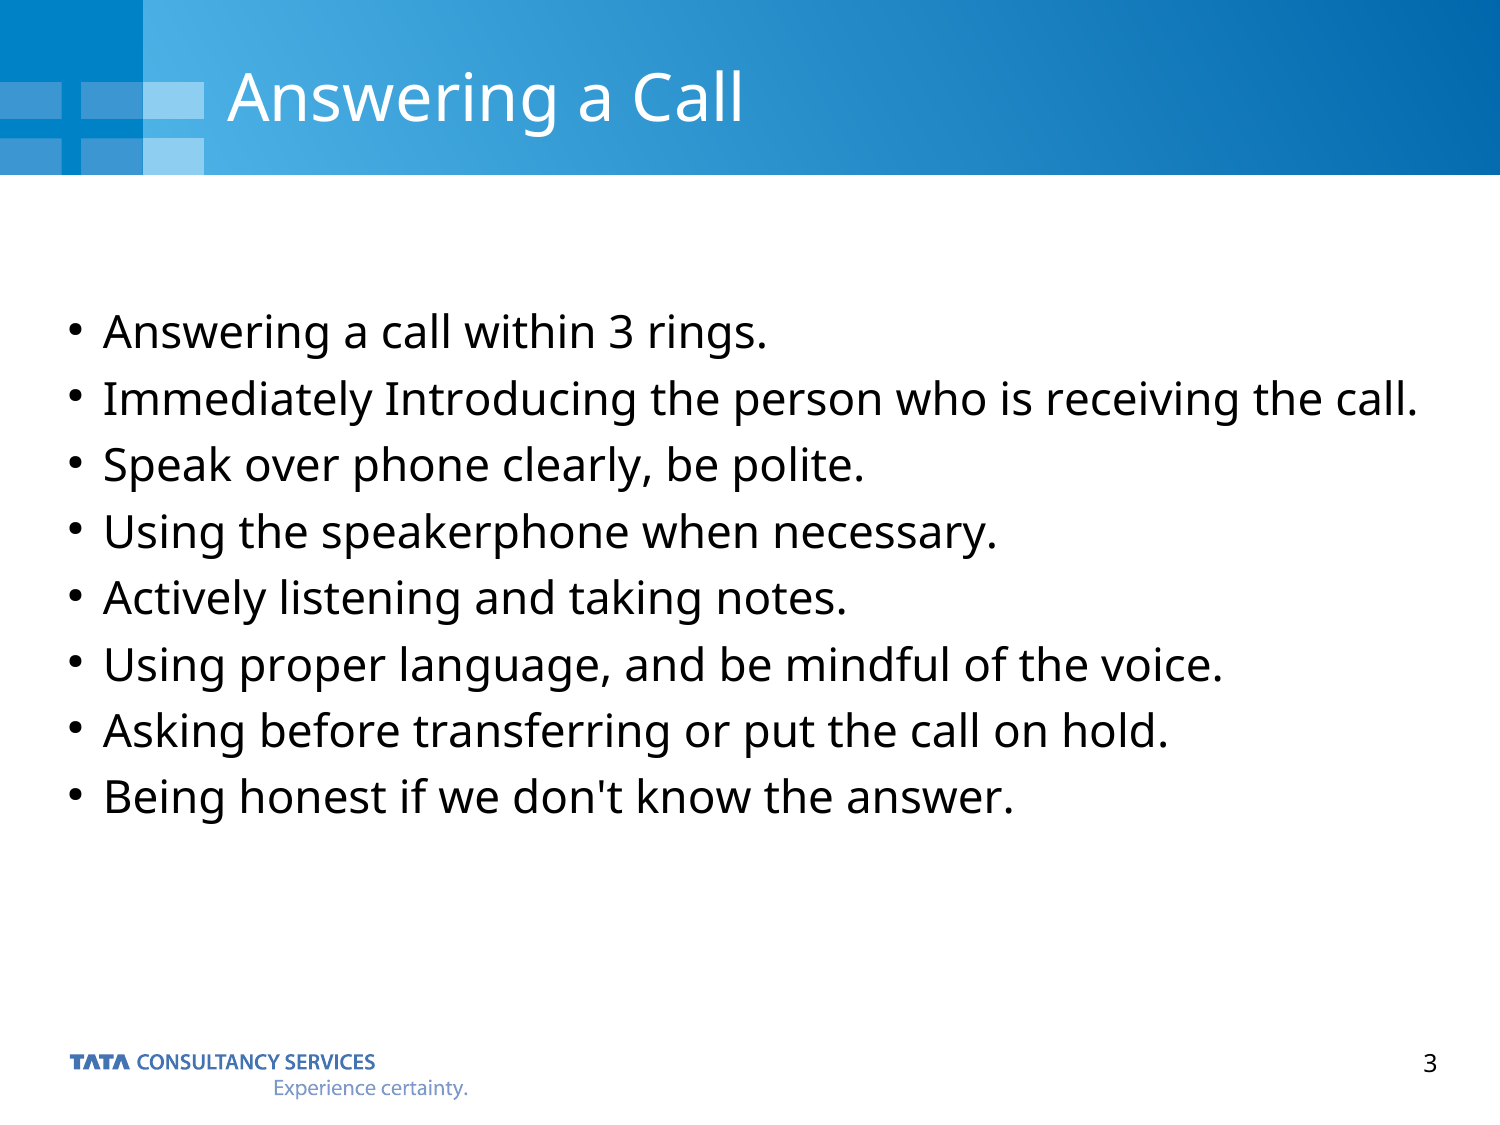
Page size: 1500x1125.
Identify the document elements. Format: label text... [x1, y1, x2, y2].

subtitle Answering a call within 3 rings. Immediately Introducing the person who is receiving the call. Speak over phone clearly, be polite. Using the speakerphone when necessary. Actively listening and taking notes. Using proper language, and be mindful of the voice. Asking before transferring or put the call on hold. Being honest if we don't know the answer. [67, 224, 1450, 968]
title Answering a Call [212, 46, 1450, 143]
